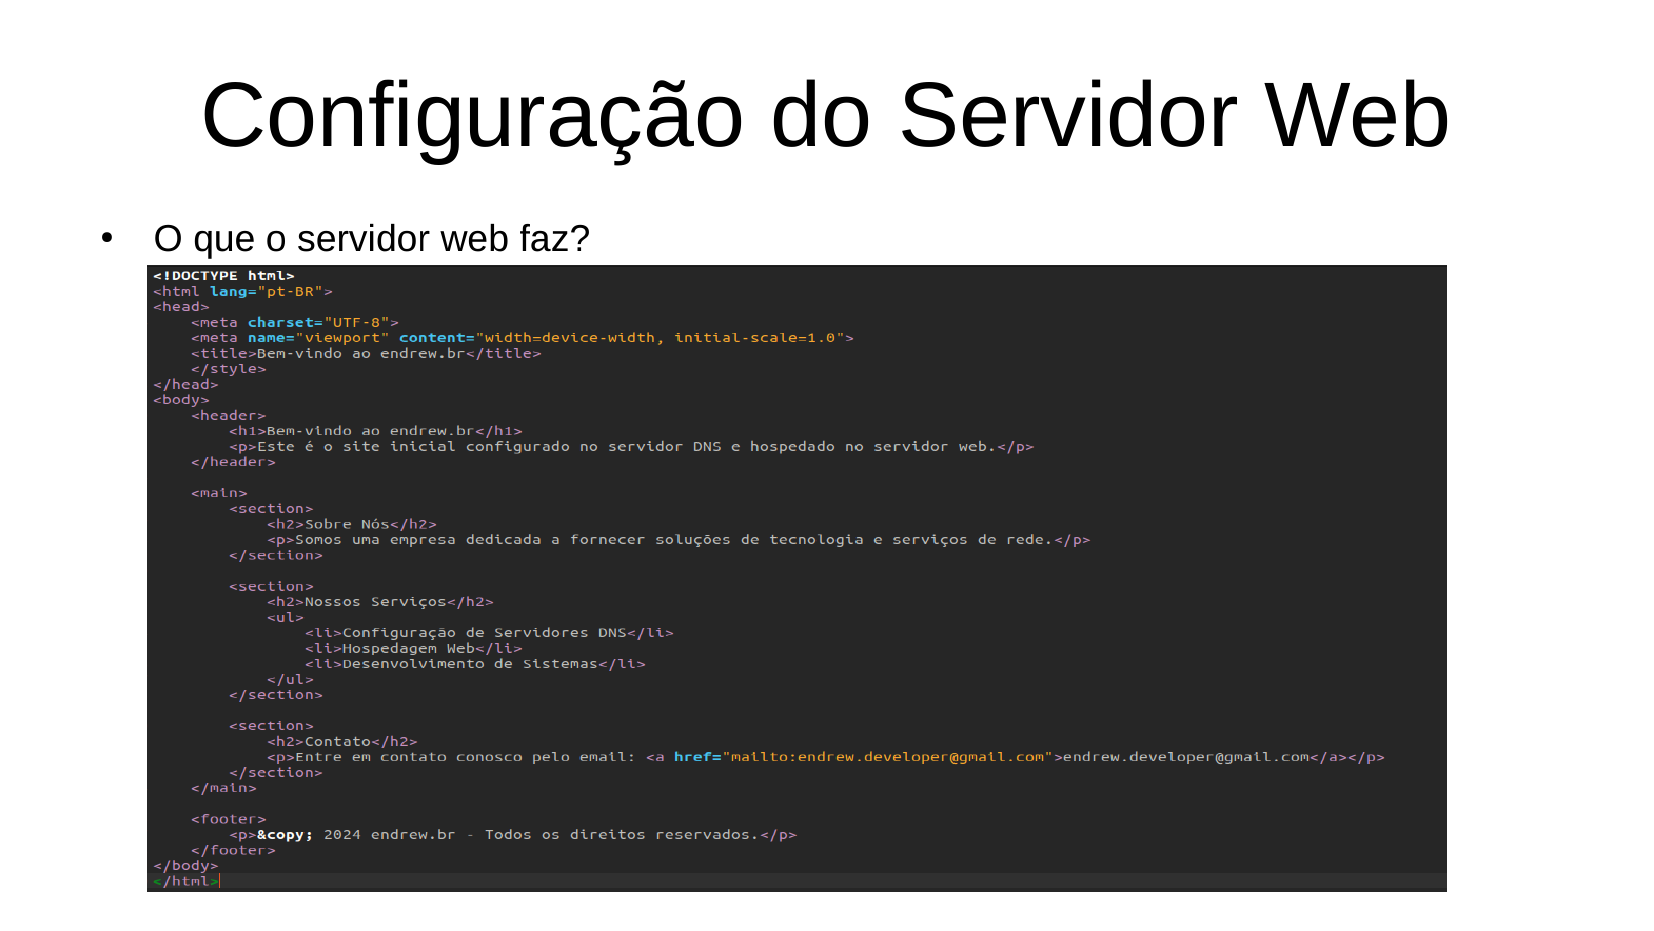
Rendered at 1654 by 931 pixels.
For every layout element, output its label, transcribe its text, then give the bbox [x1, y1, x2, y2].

title Configuração do Servidor Web [82, 37, 1571, 193]
picture [147, 265, 1447, 892]
list O que o servidor web faz? [82, 217, 1571, 758]
